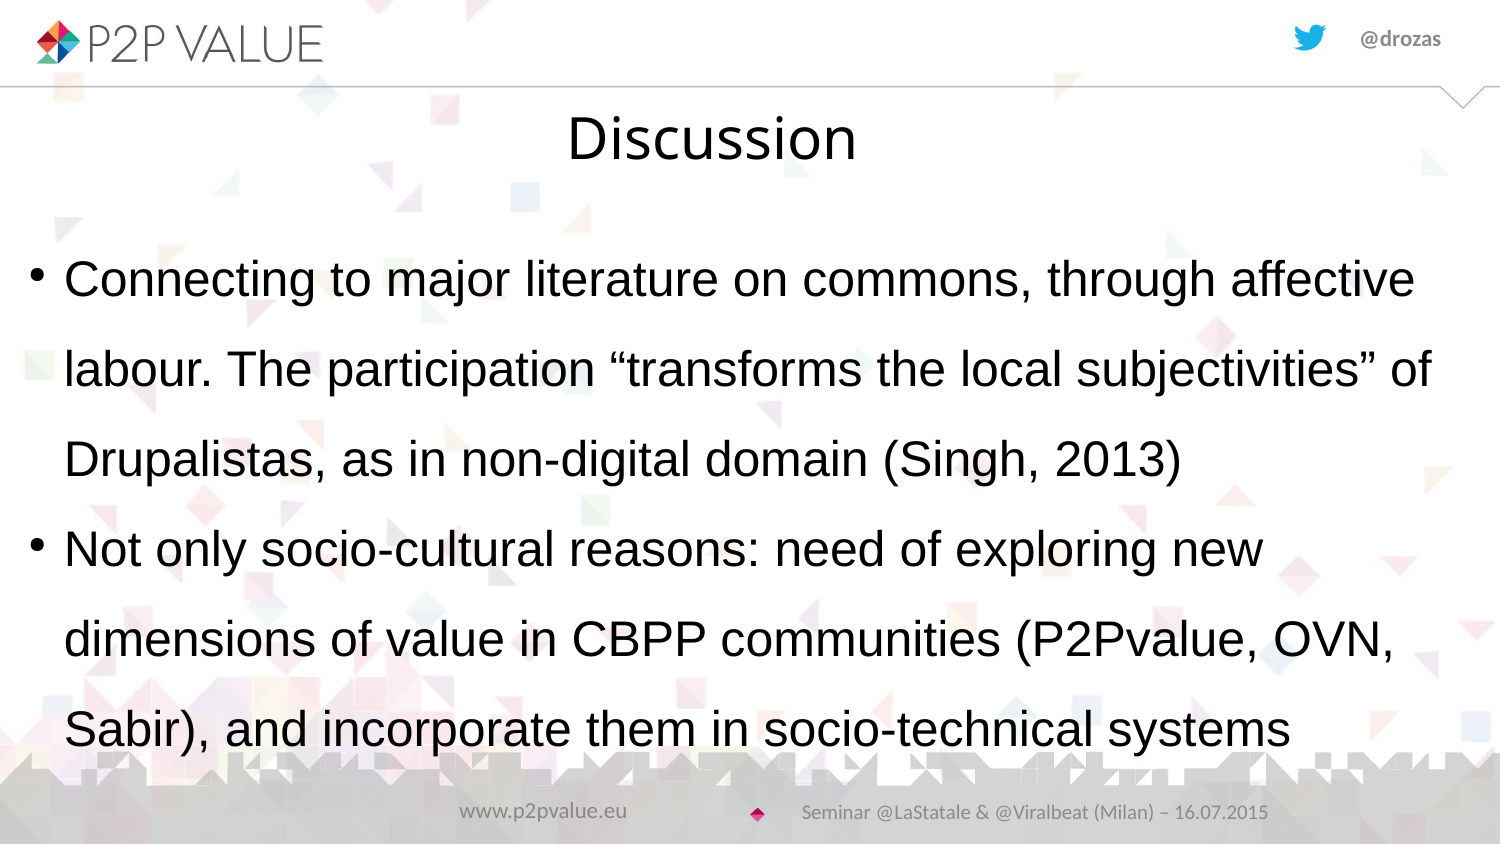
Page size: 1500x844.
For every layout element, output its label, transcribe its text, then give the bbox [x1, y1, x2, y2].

text_box www.p2pvalue.eu [453, 789, 672, 829]
title Discussion [60, 92, 1366, 181]
text_box @drozas [1333, 15, 1455, 60]
picture [0, 0, 1500, 844]
subtitle Connecting to major literature on commons, through affective labour. The participation “transforms the local subjectivities” of Drupalistas, as in non-digital domain (Singh, 2013) Not only socio-cultural reasons: need of exploring new dimensions of value in CBPP communities (P2Pvalue, OVN, Sabir), and incorporate them in socio-technical systems [15, 210, 1496, 766]
text_box Seminar @LaStatale & @Viralbeat (Milan) – 16.07.2015 [788, 788, 1481, 834]
